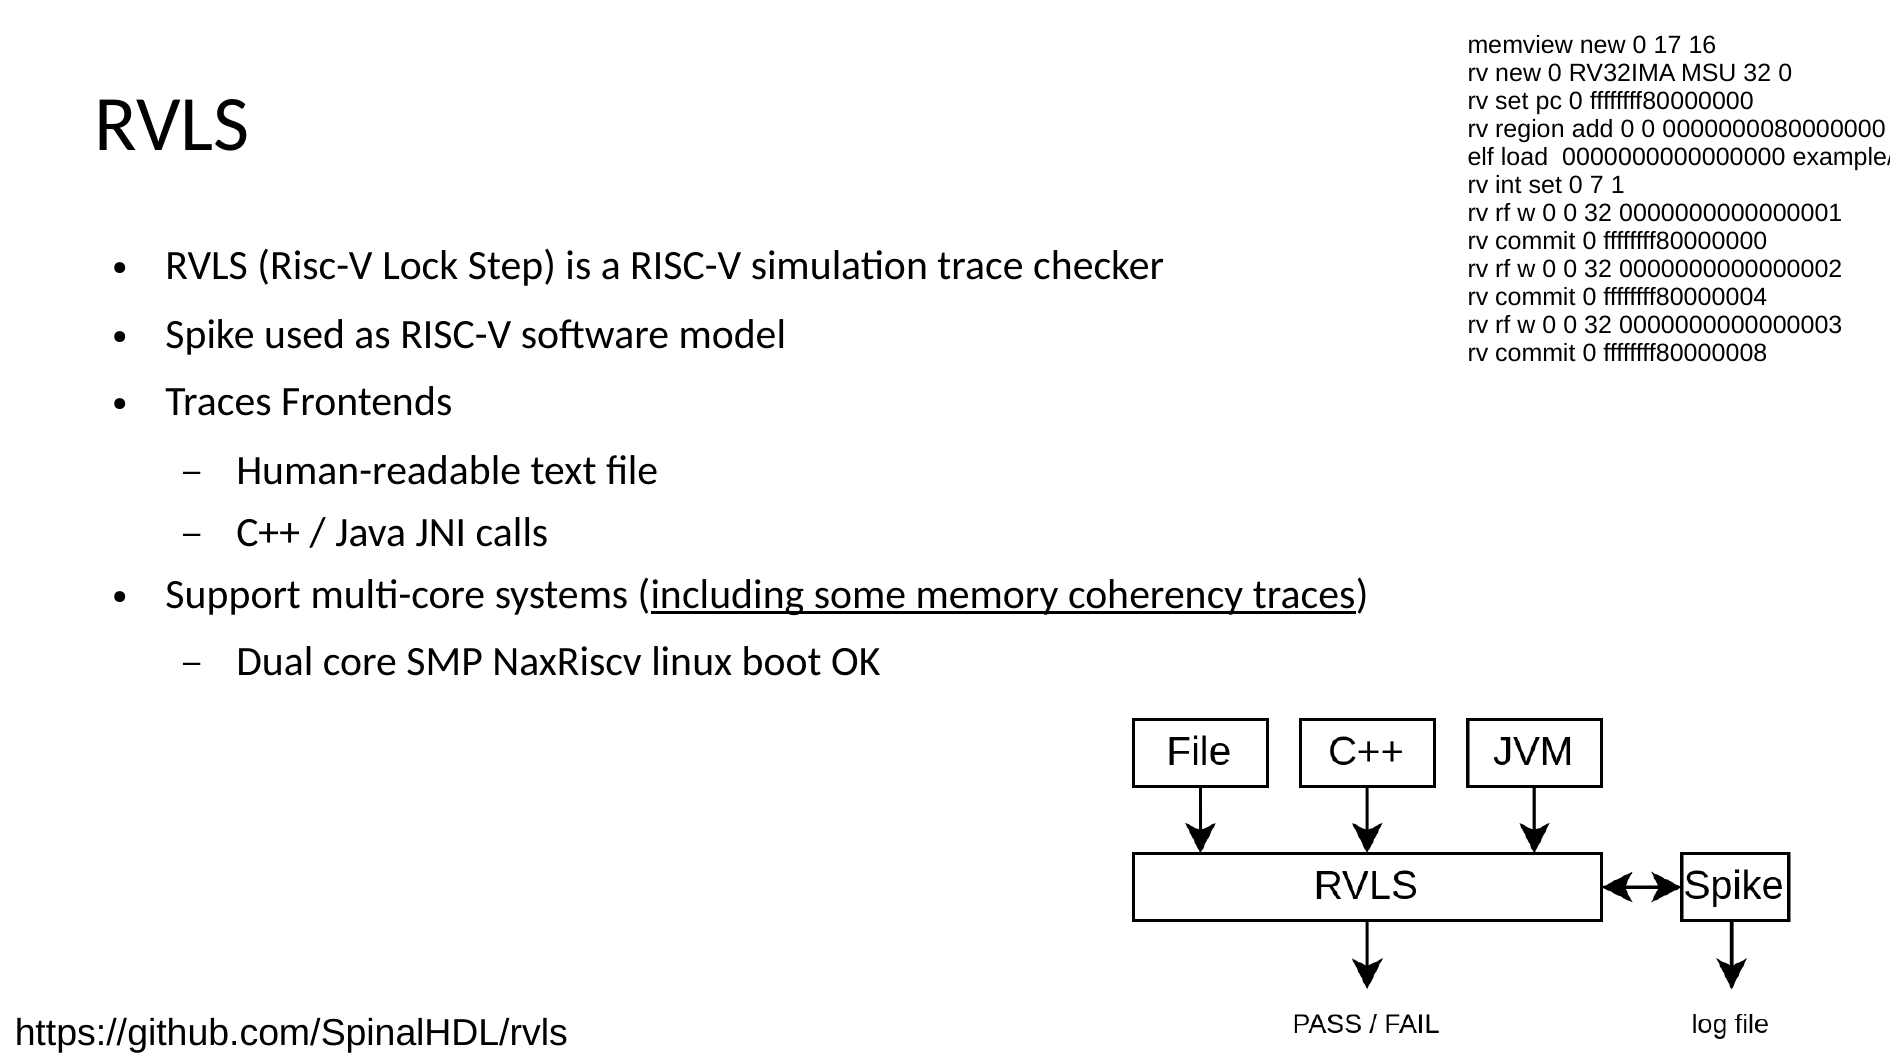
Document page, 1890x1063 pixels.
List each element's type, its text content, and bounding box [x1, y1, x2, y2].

picture [1098, 684, 1867, 1063]
text_box https://github.com/SpinalHDL/rvls [0, 1003, 584, 1061]
title RVLS [94, 42, 1452, 220]
text_box memview new 0 17 16 rv new 0 RV32IMA MSU 32 0 rv set pc 0 ffffffff80000000 rv region add 0 0 0000000080000000 0000000080000000 elf load 0000000000000000 example/simple/simple.elf rv int set 0 7 1 rv rf w 0 0 32 0000000000000001 rv commit 0 ffffffff80000000 rv rf w 0 0 32 0000000000000002 rv commit 0 ffffffff80000004 rv rf w 0 0 32 0000000000000003 rv commit 0 ffffffff80000008 [1452, 23, 1890, 543]
list RVLS (Risc-V Lock Step) is a RISC-V simulation trace checker Spike used as RISC-V software model Traces Frontends Human-readable text file C++ / Java JNI calls Support multi-core systems (including some memory coherency traces) Dual core SMP NaxRiscv linux boot OK [94, 248, 1878, 1063]
